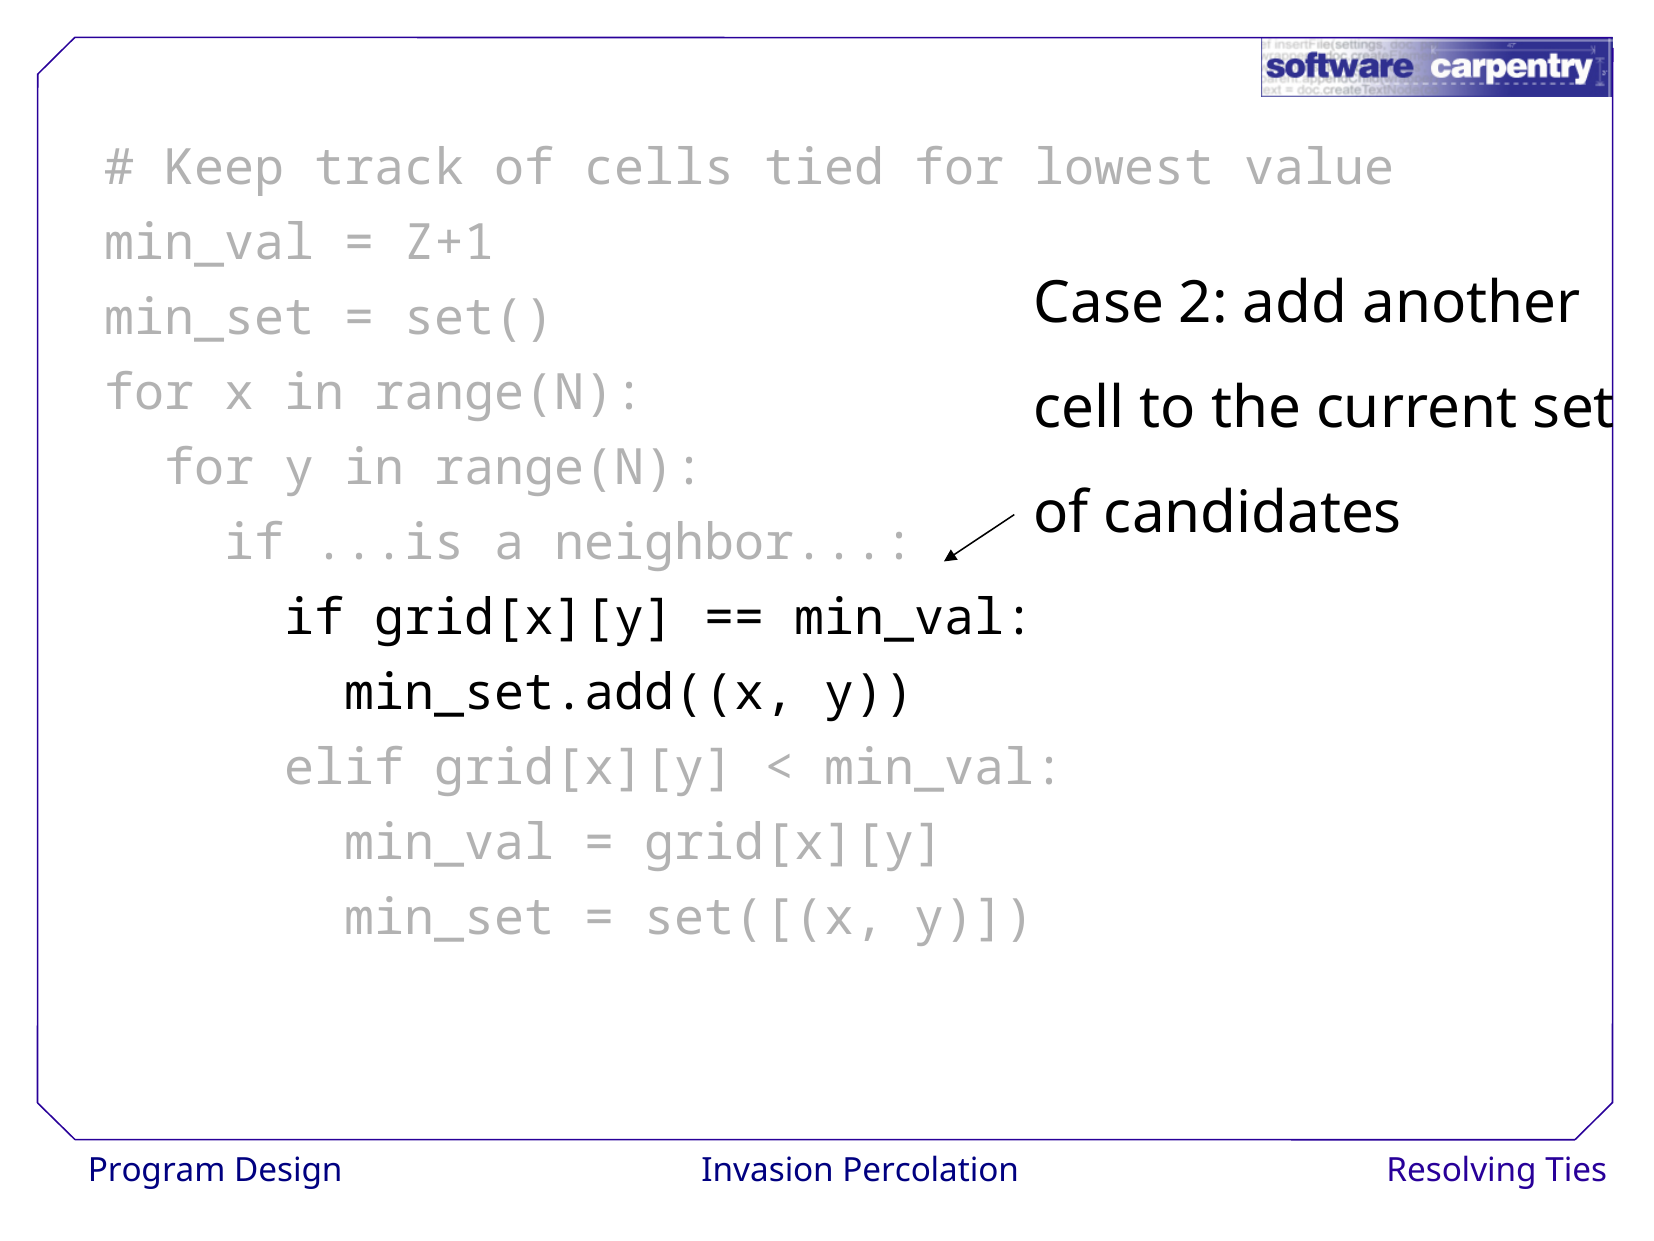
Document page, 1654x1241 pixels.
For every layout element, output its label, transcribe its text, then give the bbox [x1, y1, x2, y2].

text_box Case 2: add another cell to the current set of candidates [1018, 221, 1612, 565]
picture [1261, 39, 1613, 97]
text_box # Keep track of cells tied for lowest value min_val = Z+1 min_set = set() for x in range(N): for y in range(N): if ...is a neighbor...: if grid[x][y] == min_val: min_set.add((x, y)) elif grid[x][y] < min_val: min_val = grid[x][y] min_set = set([(x, y)]) [89, 112, 1508, 1117]
